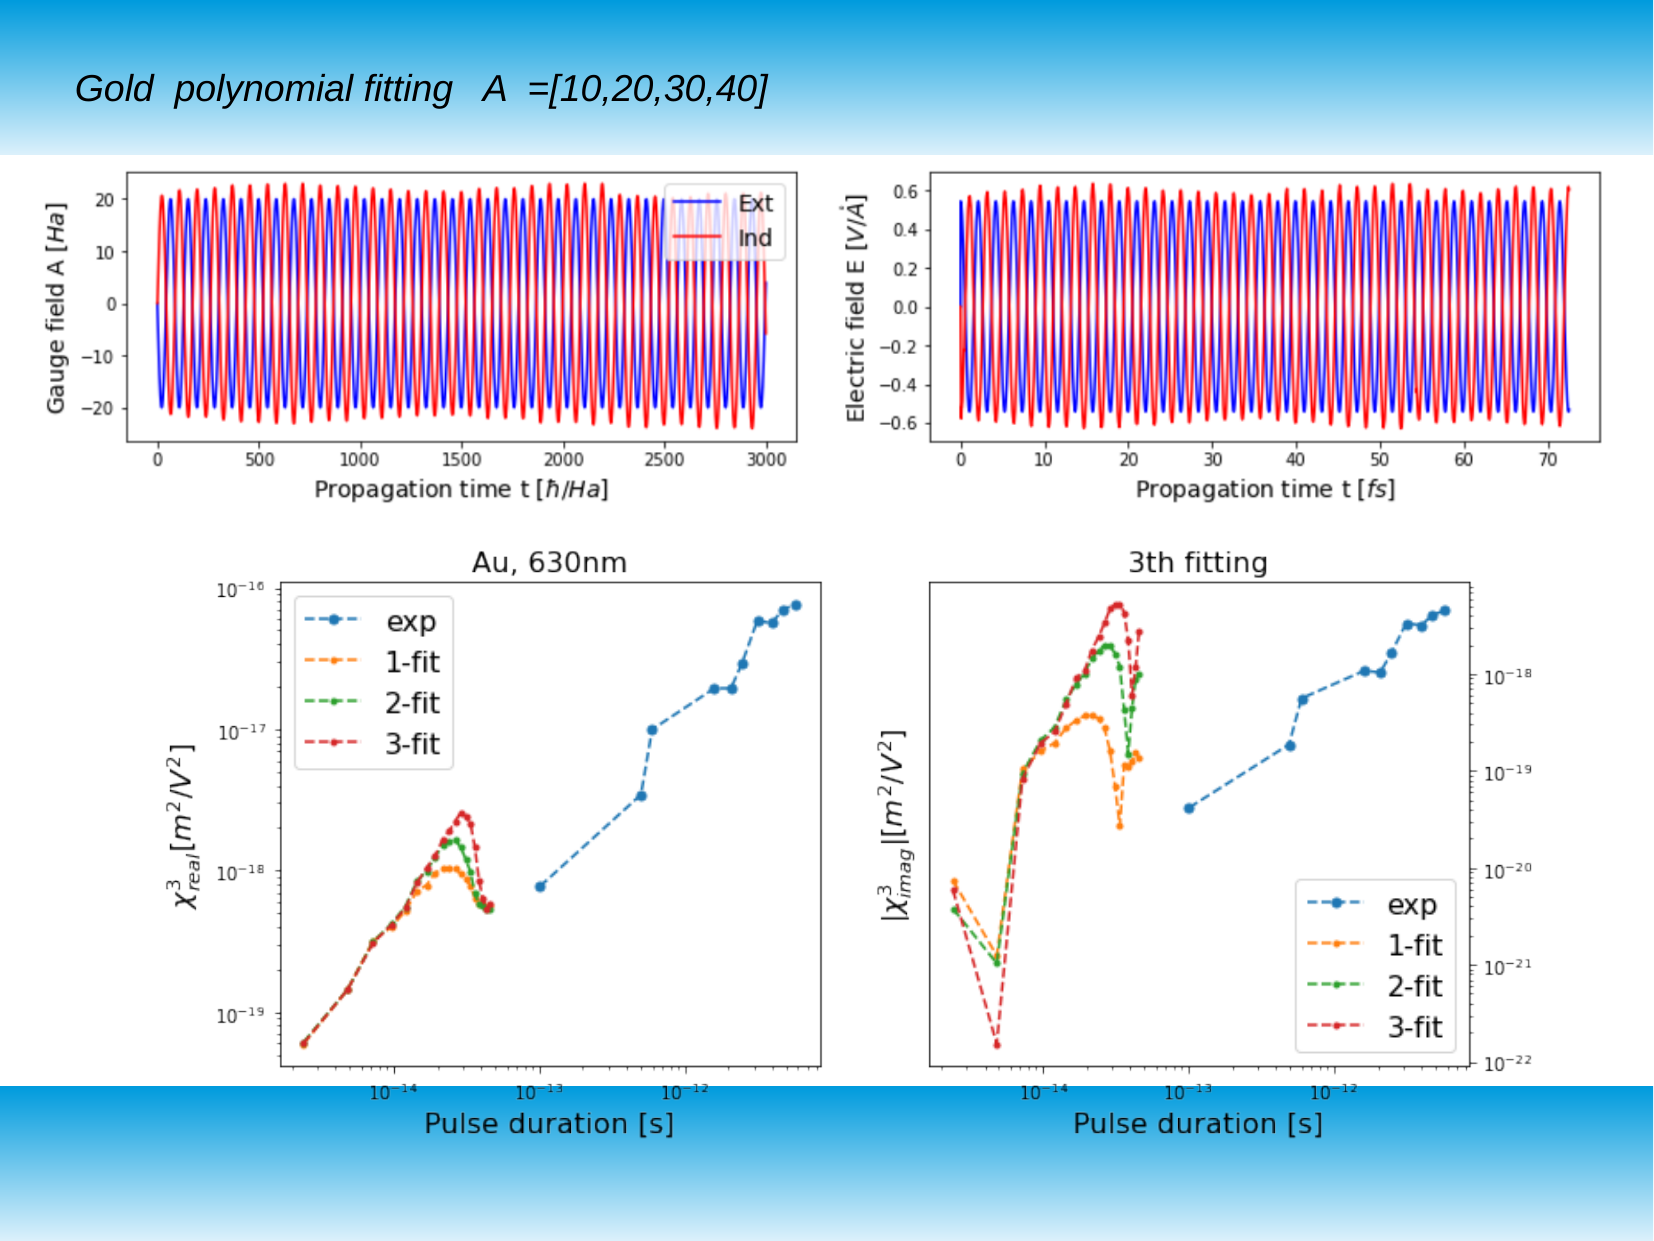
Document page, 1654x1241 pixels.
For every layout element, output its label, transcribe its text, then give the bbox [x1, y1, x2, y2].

picture [154, 1098, 1546, 1150]
picture [154, 540, 1546, 1092]
picture [25, 155, 1636, 516]
text_box Gold polynomial fitting A =[10,20,30,40] [60, 60, 1411, 117]
